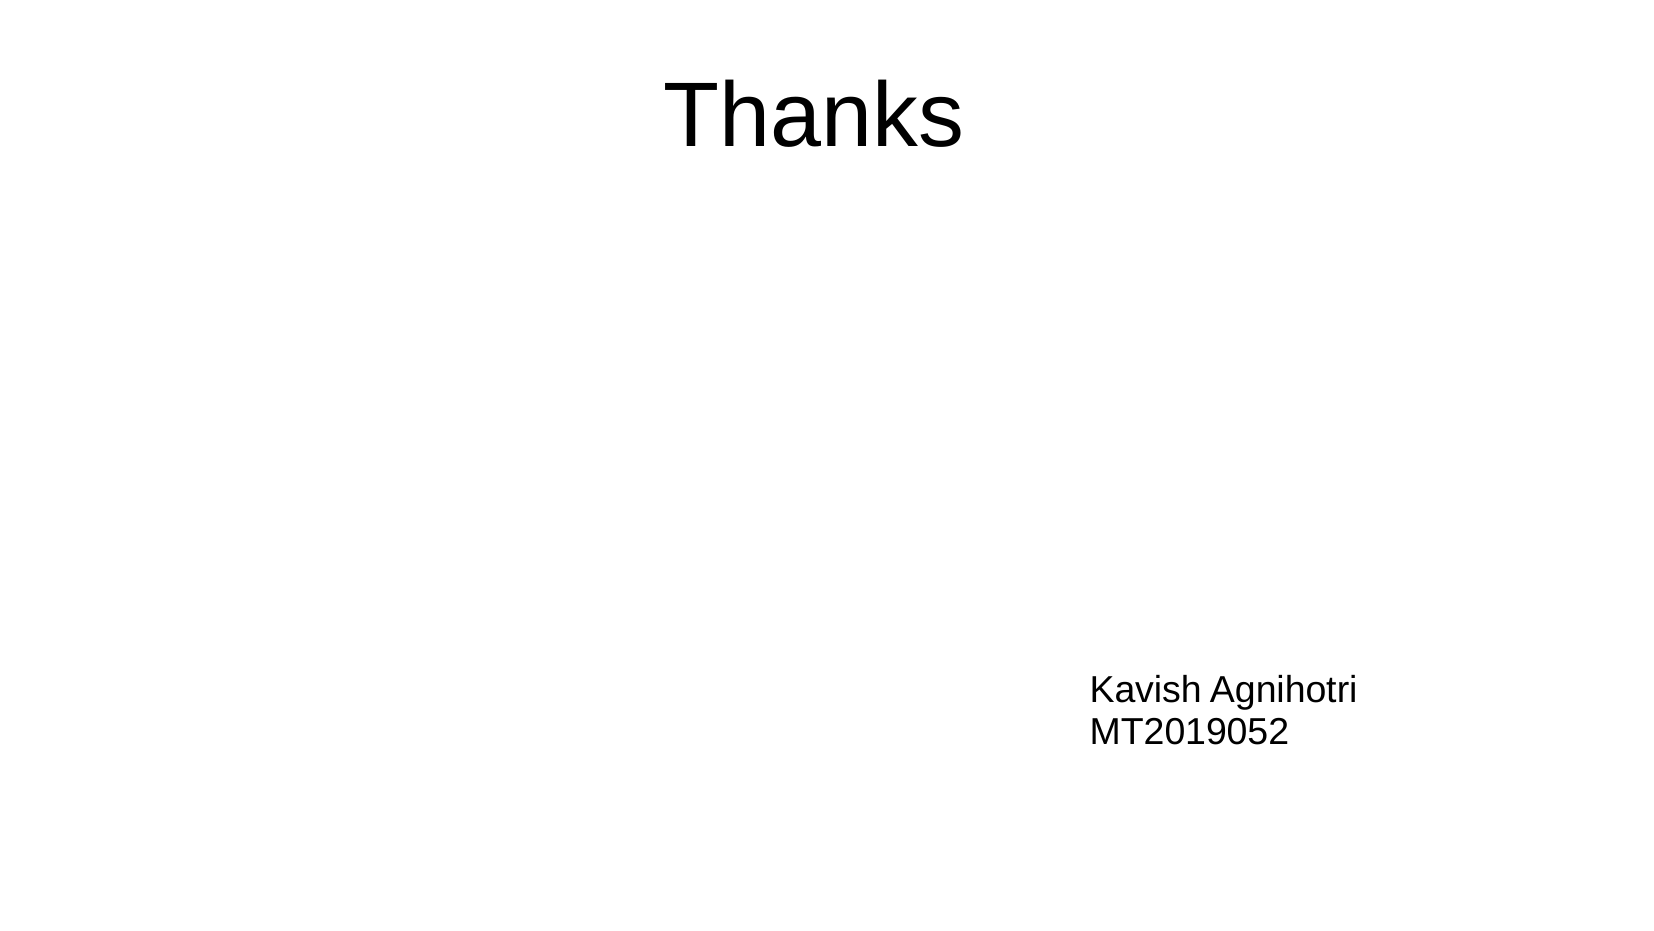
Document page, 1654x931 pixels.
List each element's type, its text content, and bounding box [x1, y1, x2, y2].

text_box Kavish Agnihotri MT2019052 [1074, 661, 1373, 761]
title Thanks [82, 37, 1571, 193]
